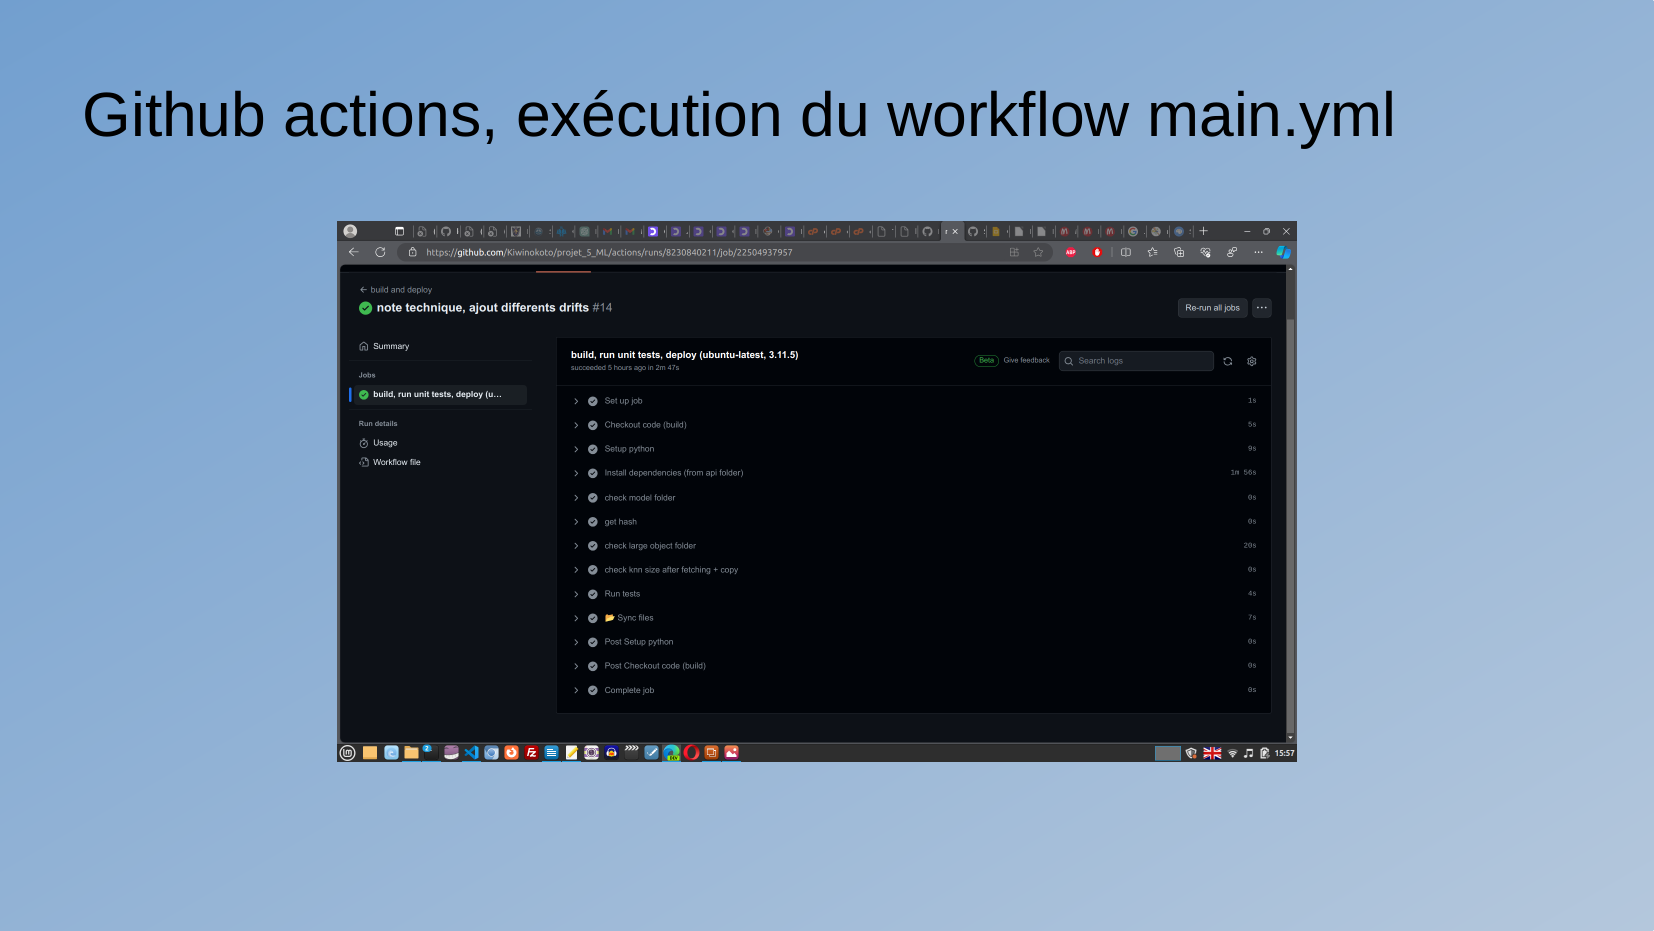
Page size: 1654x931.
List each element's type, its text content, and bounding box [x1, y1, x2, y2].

title Github actions, exécution du workflow main.yml [82, 37, 1571, 193]
picture [337, 221, 1297, 762]
